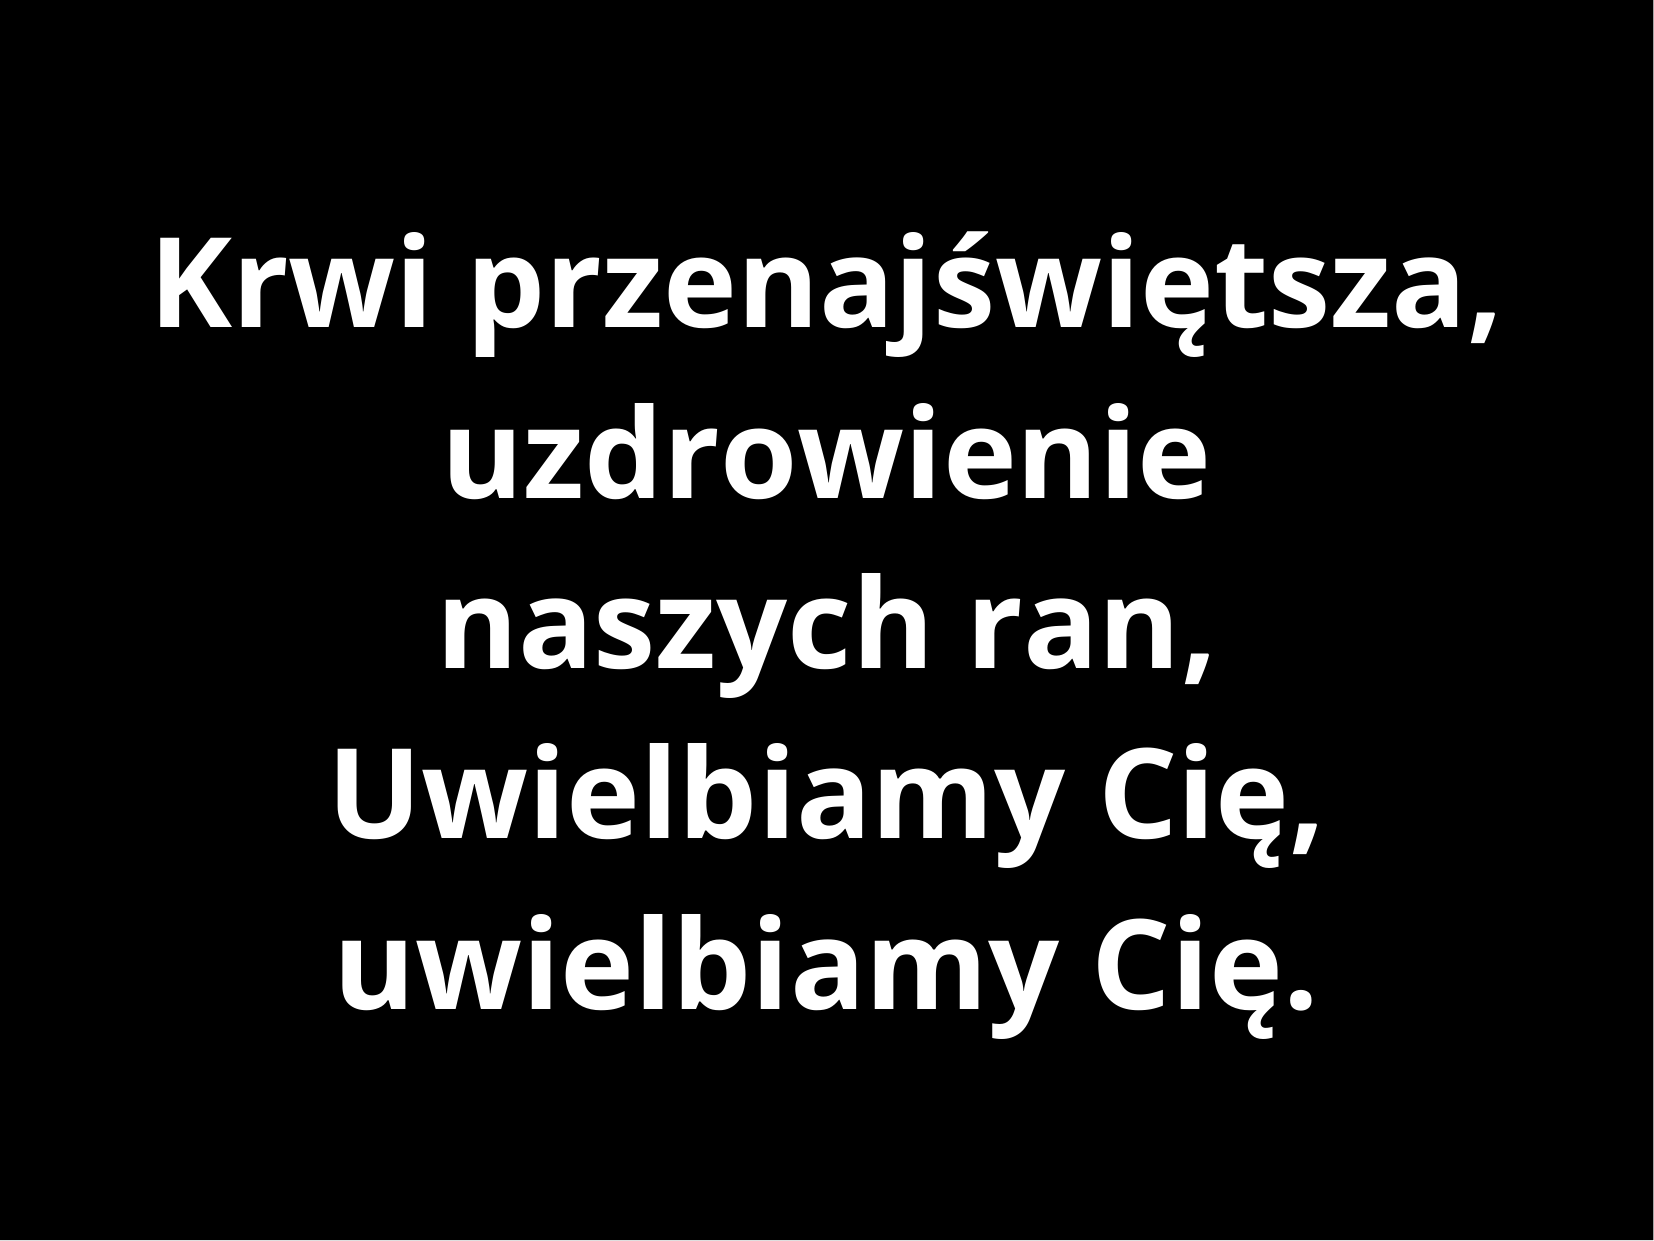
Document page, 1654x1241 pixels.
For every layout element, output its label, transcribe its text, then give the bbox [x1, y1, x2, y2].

title Krwi przenajświętsza, uzdrowienie naszych ran, Uwielbiamy Cię, uwielbiamy Cię. [0, 0, 1654, 1241]
